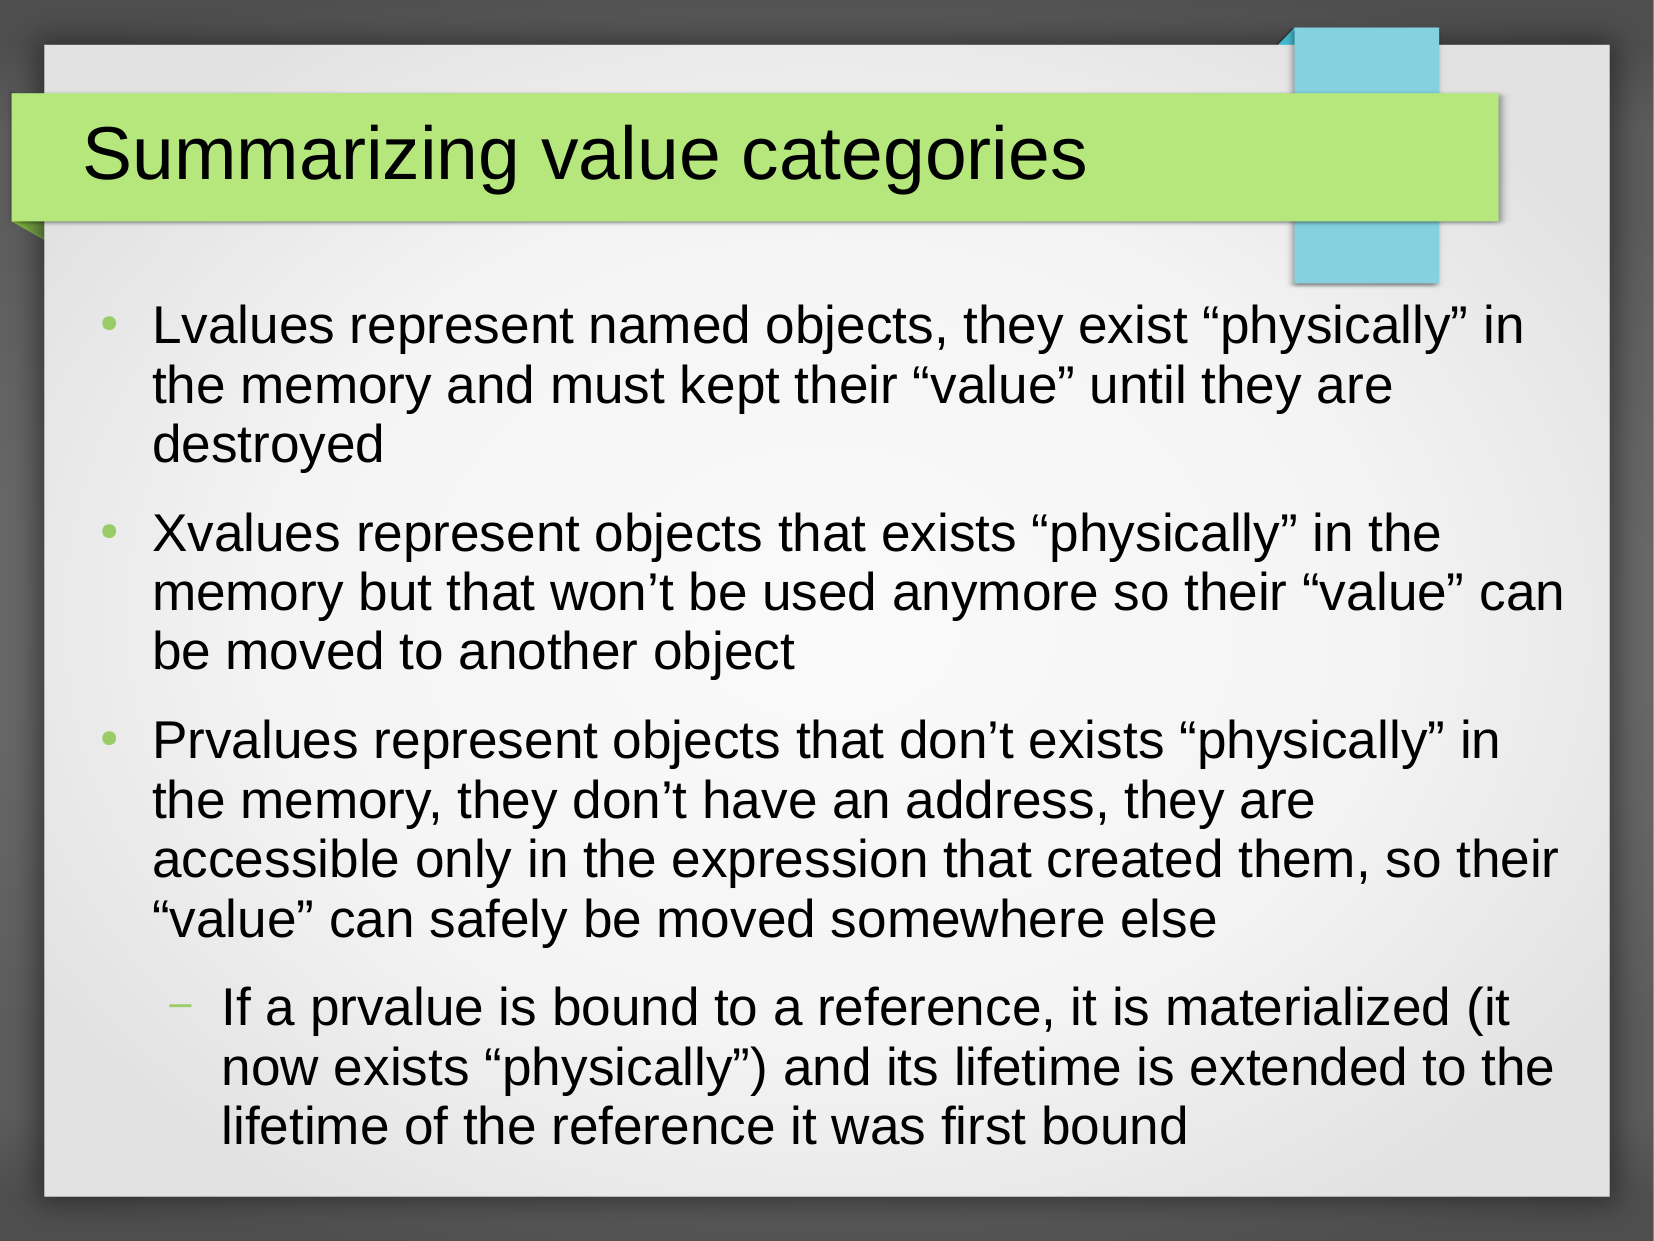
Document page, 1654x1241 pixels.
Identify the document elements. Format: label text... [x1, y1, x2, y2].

picture [0, 0, 1654, 1241]
title Summarizing value categories [82, 94, 1264, 213]
list Lvalues represent named objects, they exist “physically” in the memory and must kept their “value” until they are destroyed Xvalues represent objects that exists “physically” in the memory but that won’t be used anymore so their “value” can be moved to another object Prvalues represent objects that don’t exists “physically” in the memory, they don’t have an address, they are accessible only in the expression that created them, so their “value” can safely be moved somewhere else If a prvalue is bound to a reference, it is materialized (it now exists “physically”) and its lifetime is extended to the lifetime of the reference it was first bound [82, 295, 1571, 1158]
